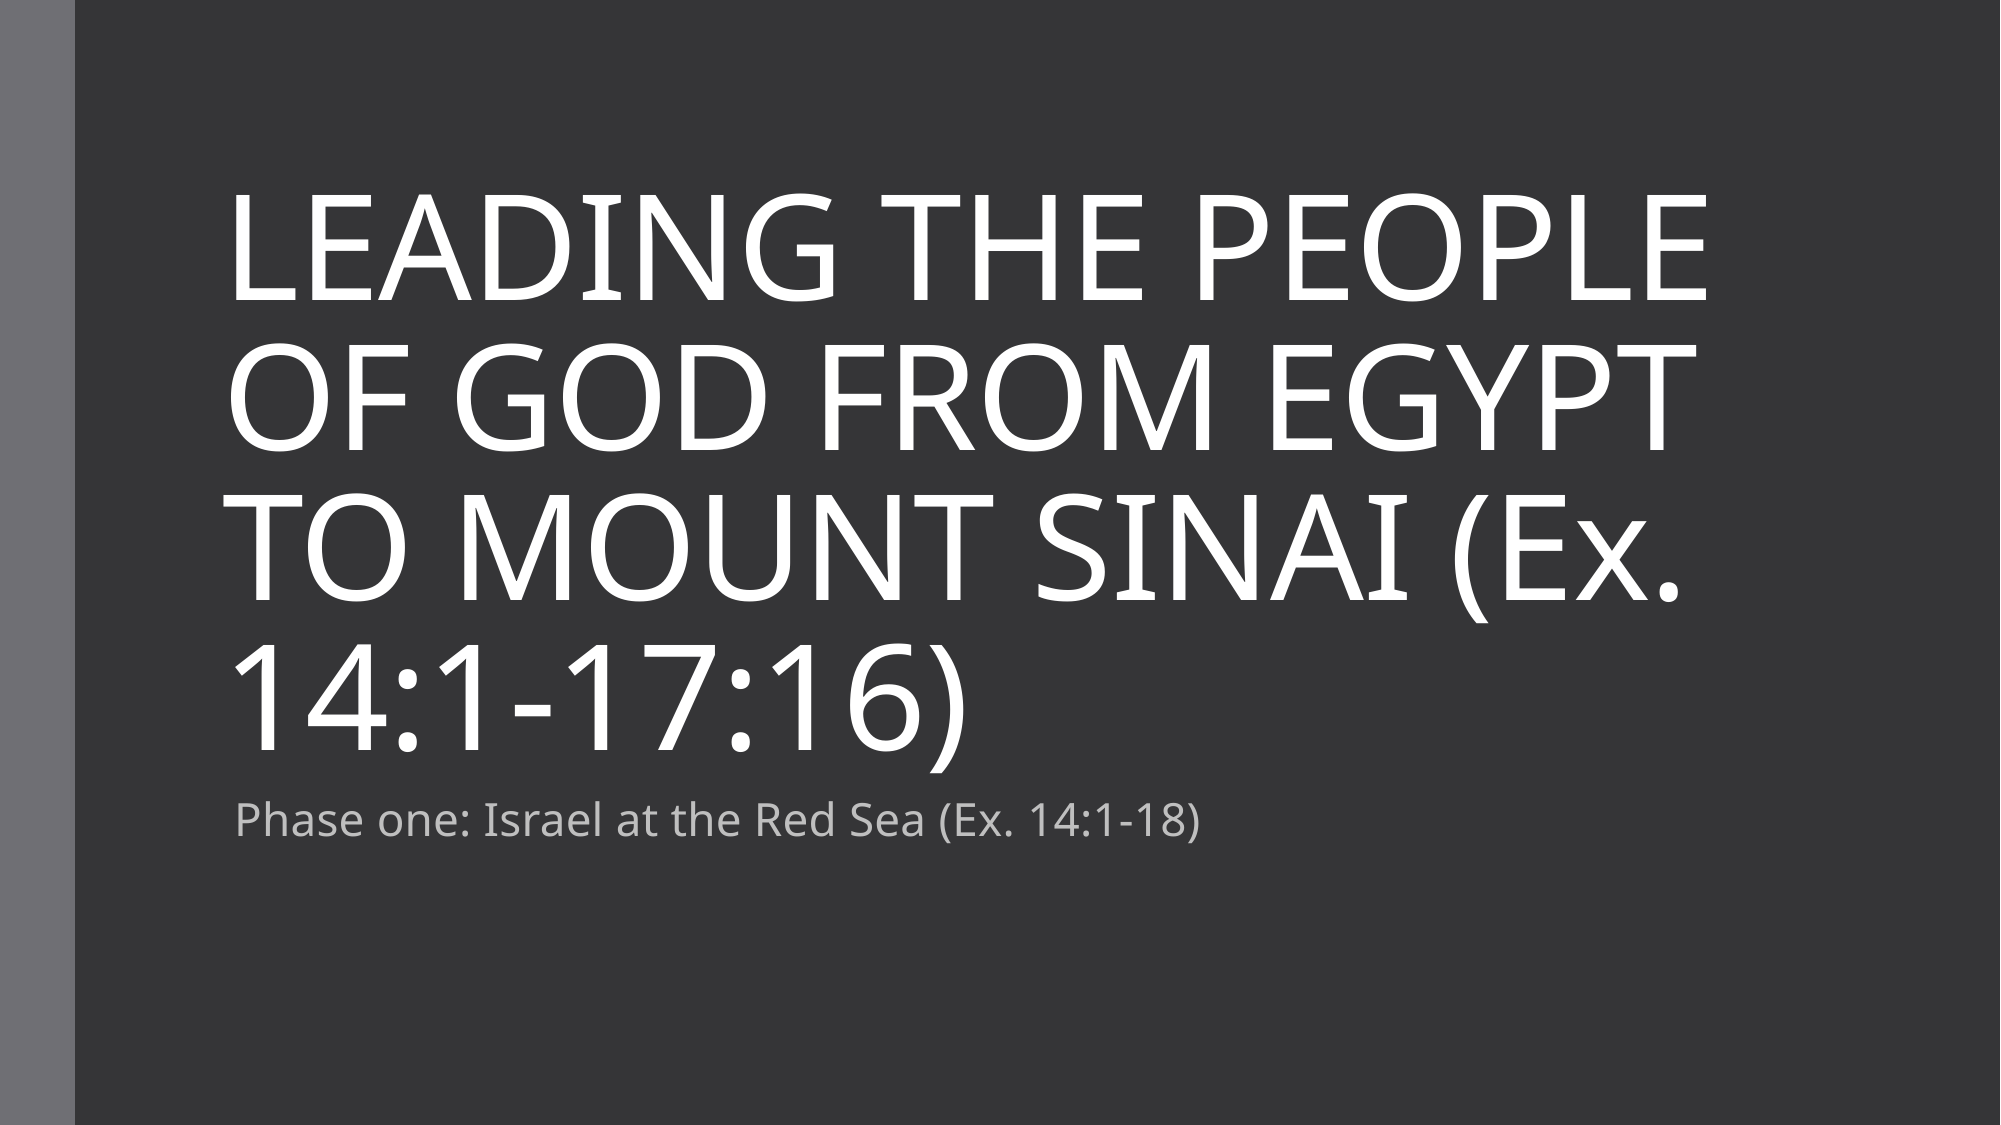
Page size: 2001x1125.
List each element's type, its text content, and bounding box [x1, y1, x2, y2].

title LEADING THE PEOPLE OF GOD FROM EGYPT TO MOUNT SINAI (Ex. 14:1-17:16) [206, 124, 1752, 787]
subtitle Phase one: Israel at the Red Sea (Ex. 14:1-18) [206, 787, 1752, 1066]
